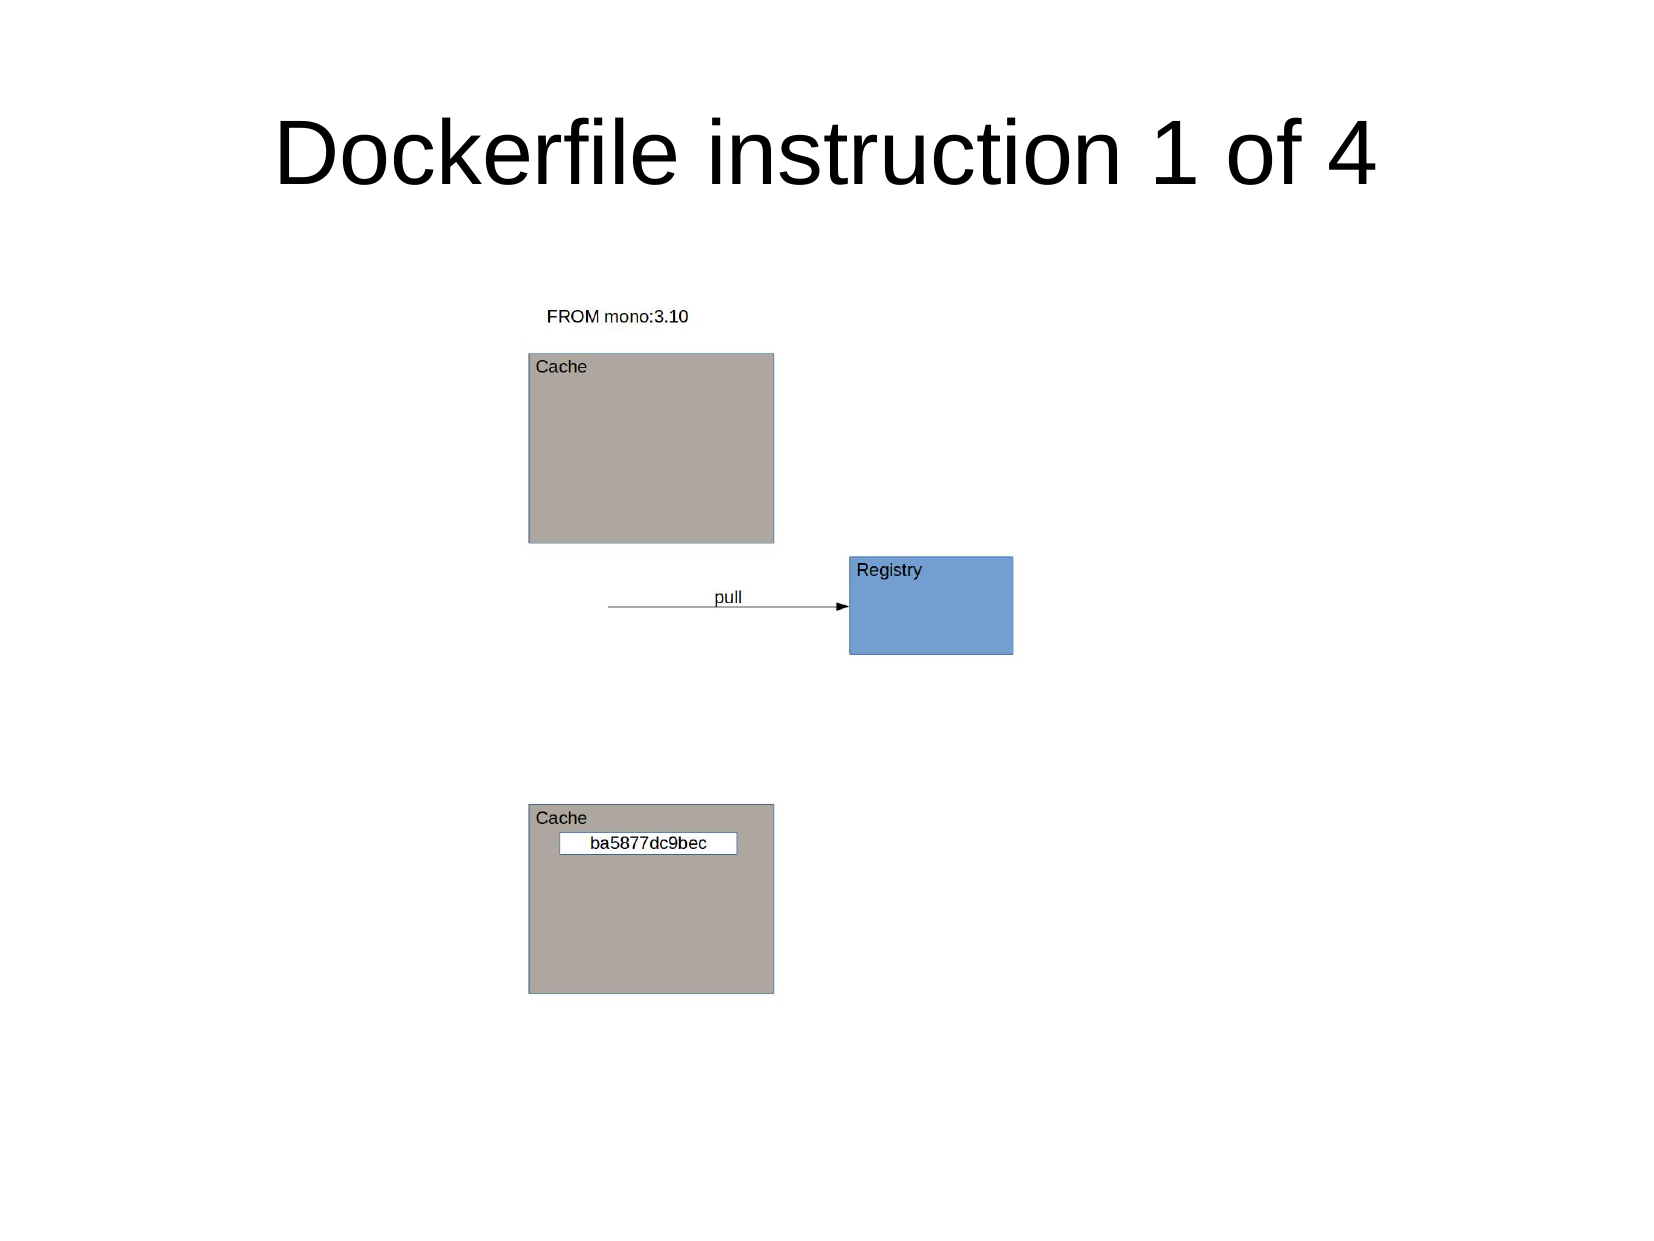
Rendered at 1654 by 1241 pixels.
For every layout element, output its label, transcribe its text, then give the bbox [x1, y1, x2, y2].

picture [472, 236, 1063, 1063]
title Dockerfile instruction 1 of 4 [82, 49, 1571, 257]
